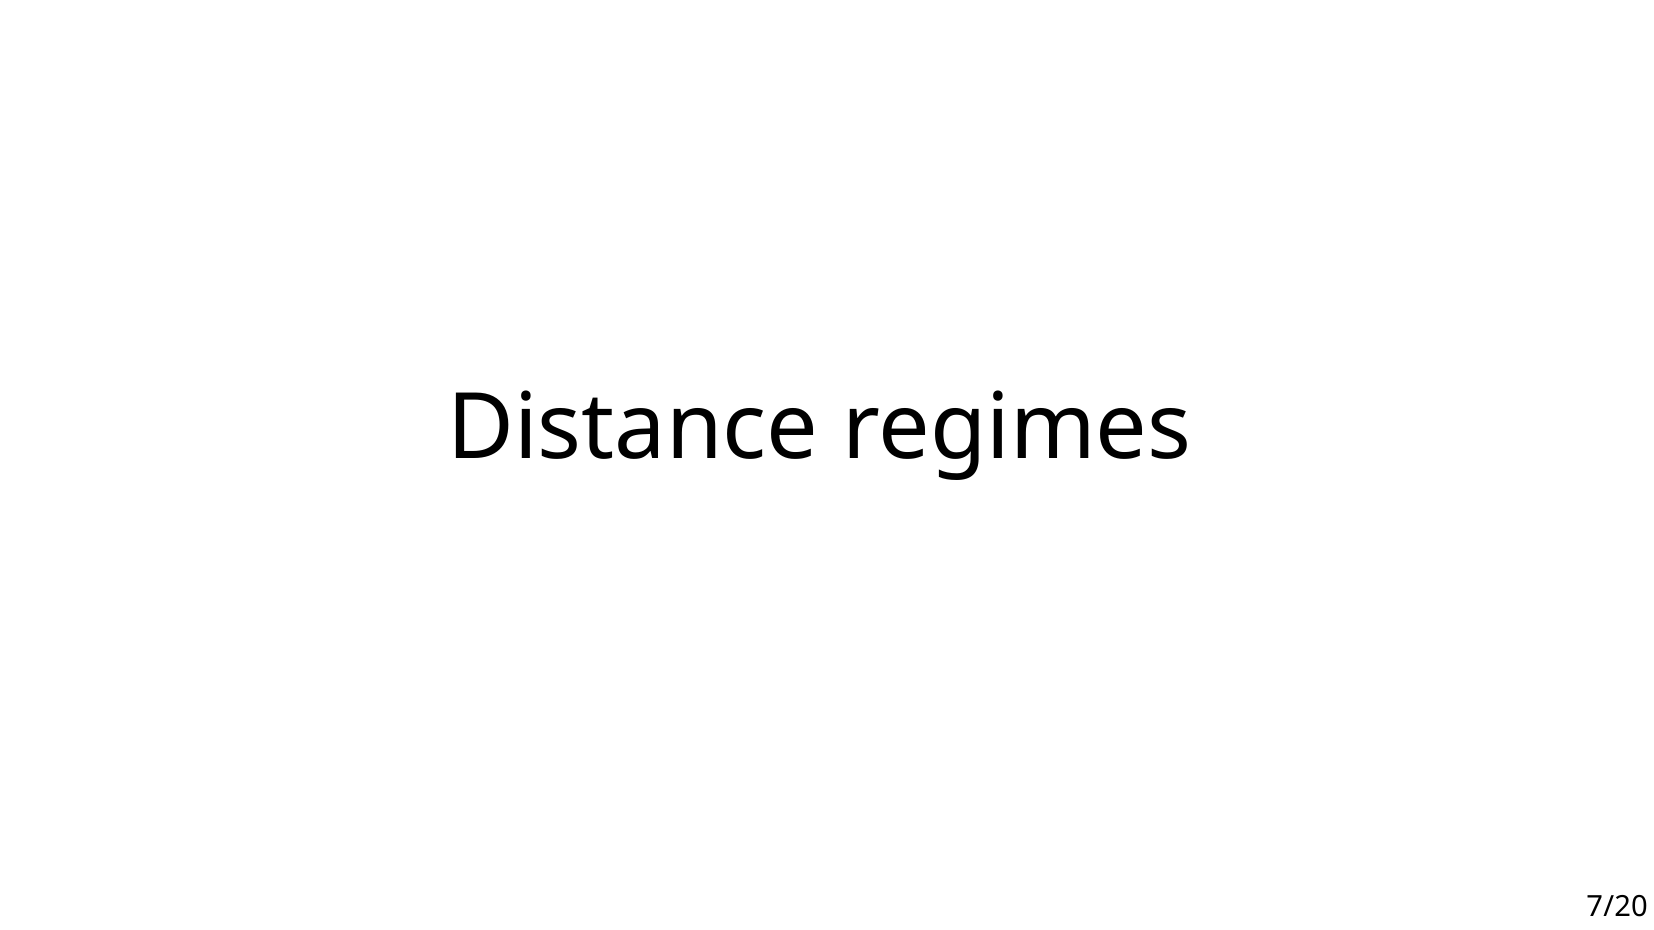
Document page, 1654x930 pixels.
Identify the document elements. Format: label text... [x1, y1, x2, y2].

title Distance regimes [75, 344, 1564, 501]
